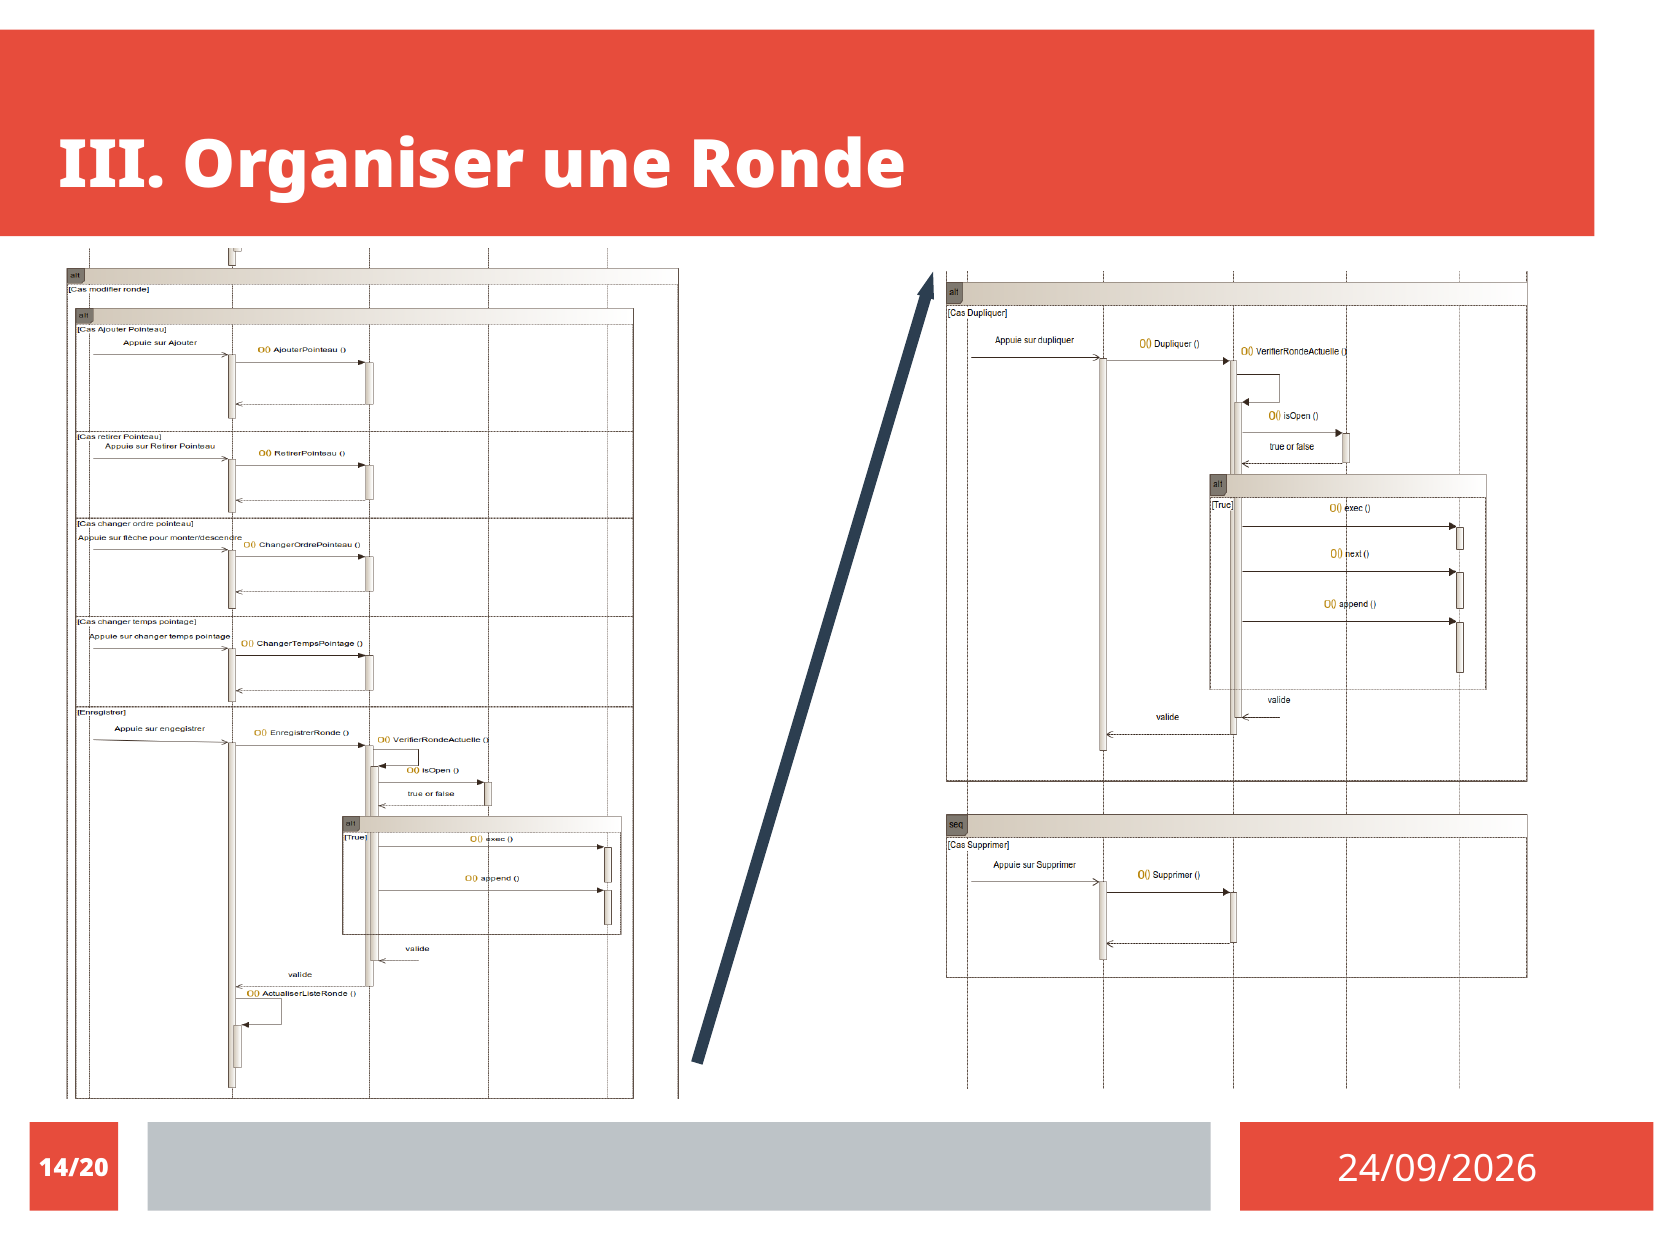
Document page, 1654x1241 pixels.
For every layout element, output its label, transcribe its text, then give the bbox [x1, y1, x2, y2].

title III. Organiser une Ronde [59, 59, 1595, 207]
picture [15, 248, 686, 1099]
picture [897, 271, 932, 368]
picture [897, 271, 1534, 1097]
